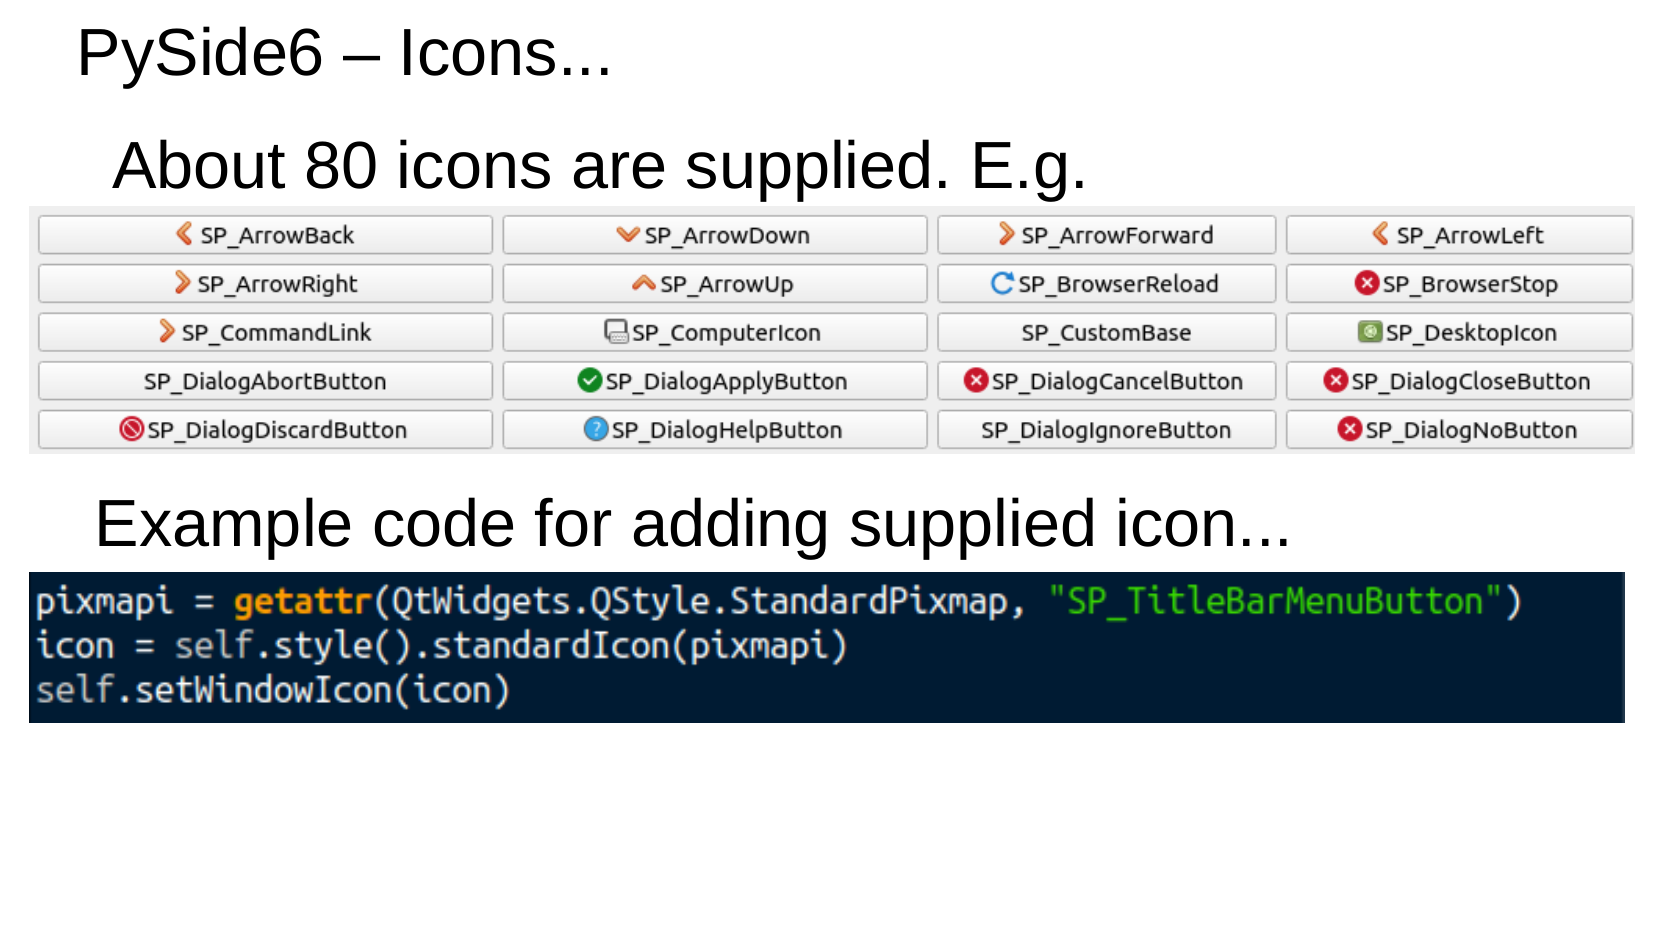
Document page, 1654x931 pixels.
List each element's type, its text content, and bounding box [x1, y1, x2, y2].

text_box Example code for adding supplied icon... [59, 486, 1548, 562]
subtitle PySide6 – Icons... [76, 14, 1625, 117]
picture [29, 572, 1625, 723]
text_box About 80 icons are supplied. E.g. [76, 128, 1566, 204]
picture [29, 206, 1635, 454]
